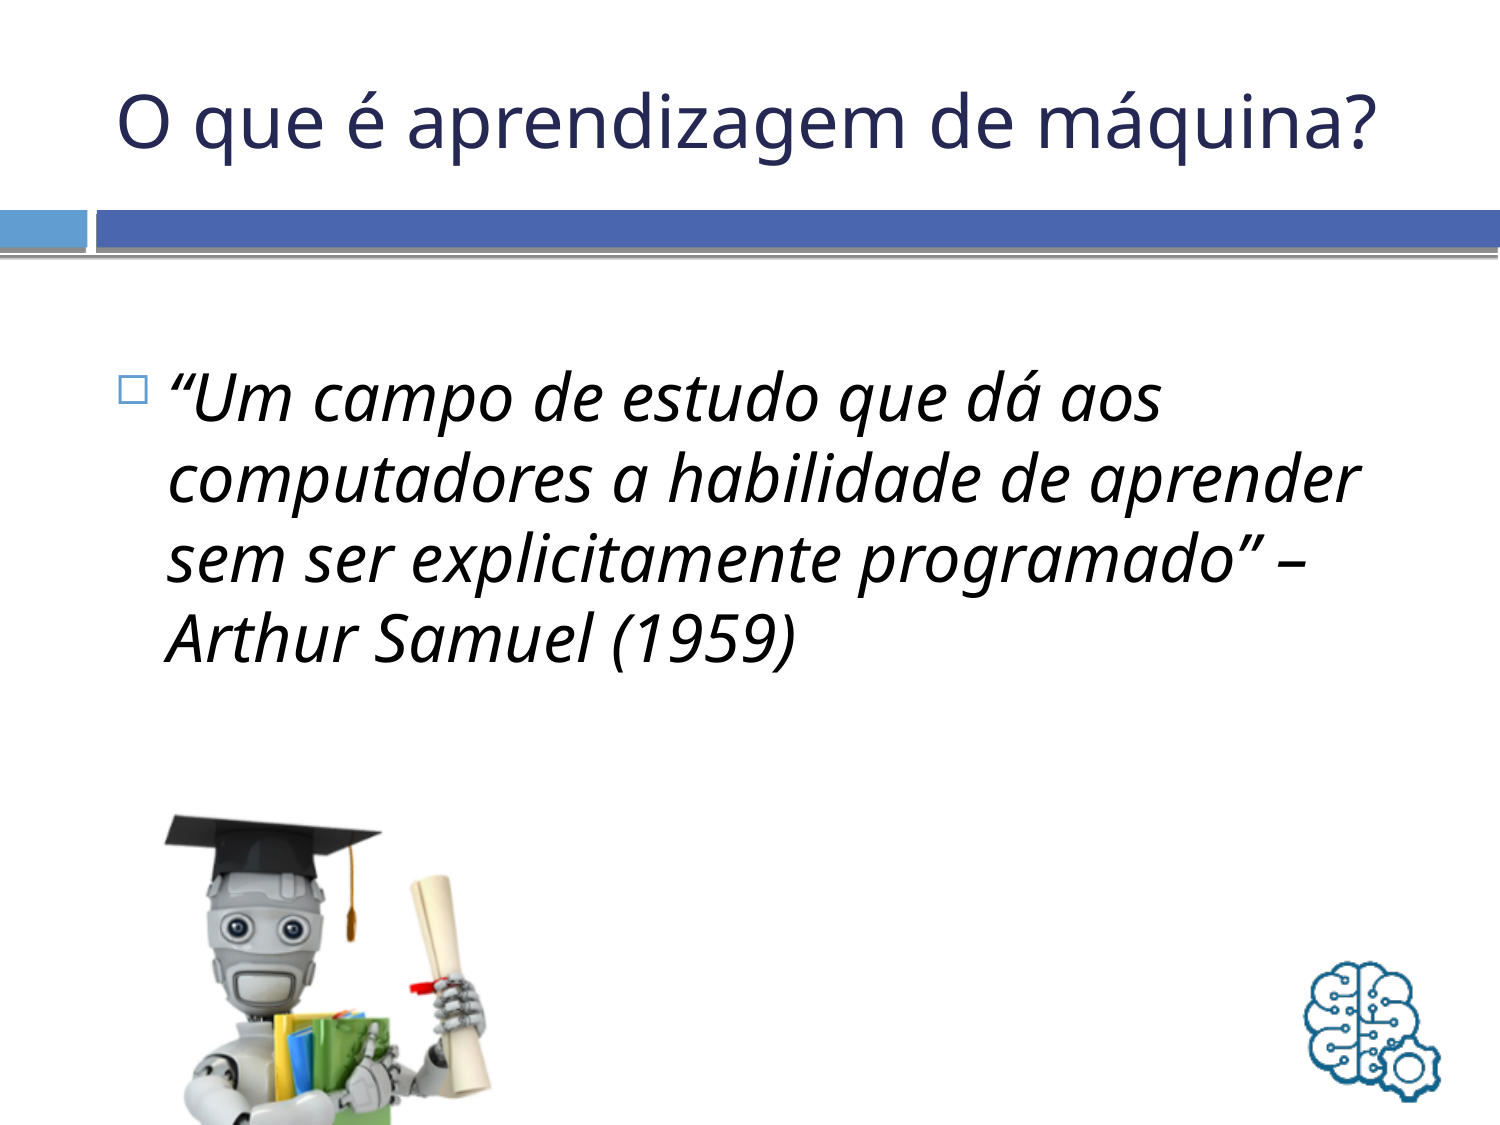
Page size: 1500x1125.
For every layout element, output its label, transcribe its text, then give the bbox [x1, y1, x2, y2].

picture [48, 810, 606, 1125]
list “Um campo de estudo que dá aos computadores a habilidade de aprender sem ser explicitamente programado” – Arthur Samuel (1959) [100, 347, 1438, 1086]
title O que é aprendizagem de máquina? [100, 37, 1438, 200]
picture [1297, 955, 1449, 1106]
